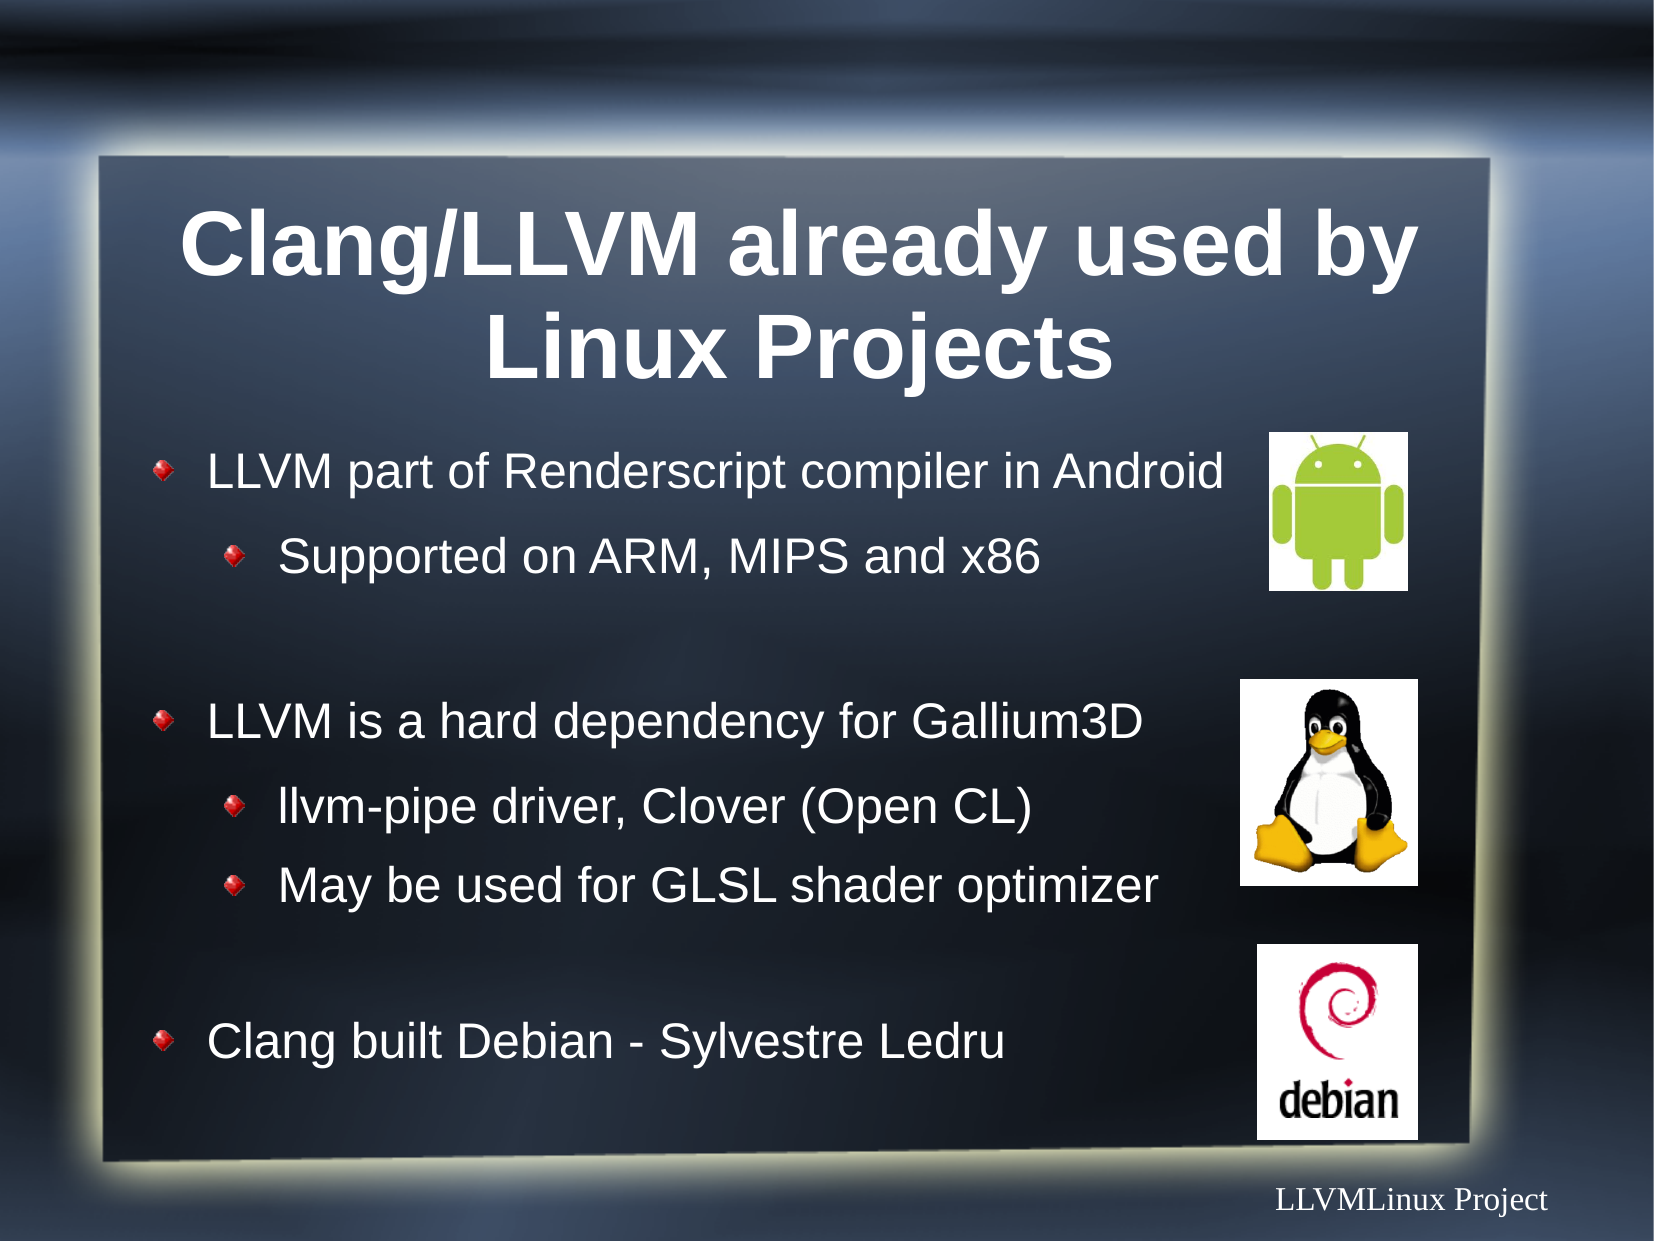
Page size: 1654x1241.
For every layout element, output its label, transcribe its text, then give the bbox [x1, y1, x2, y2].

list LLVM part of Renderscript compiler in Android Supported on ARM, MIPS and x86 LLVM is a hard dependency for Gallium3D llvm-pipe driver, Clover (Open CL) May be used for GLSL shader optimizer Clang built Debian - Sylvestre Ledru [135, 442, 1447, 1163]
title Clang/LLVM already used by Linux Projects [124, 177, 1477, 414]
picture [0, 0, 1654, 1241]
text_box [1240, 679, 1418, 886]
text_box [1257, 944, 1418, 1140]
